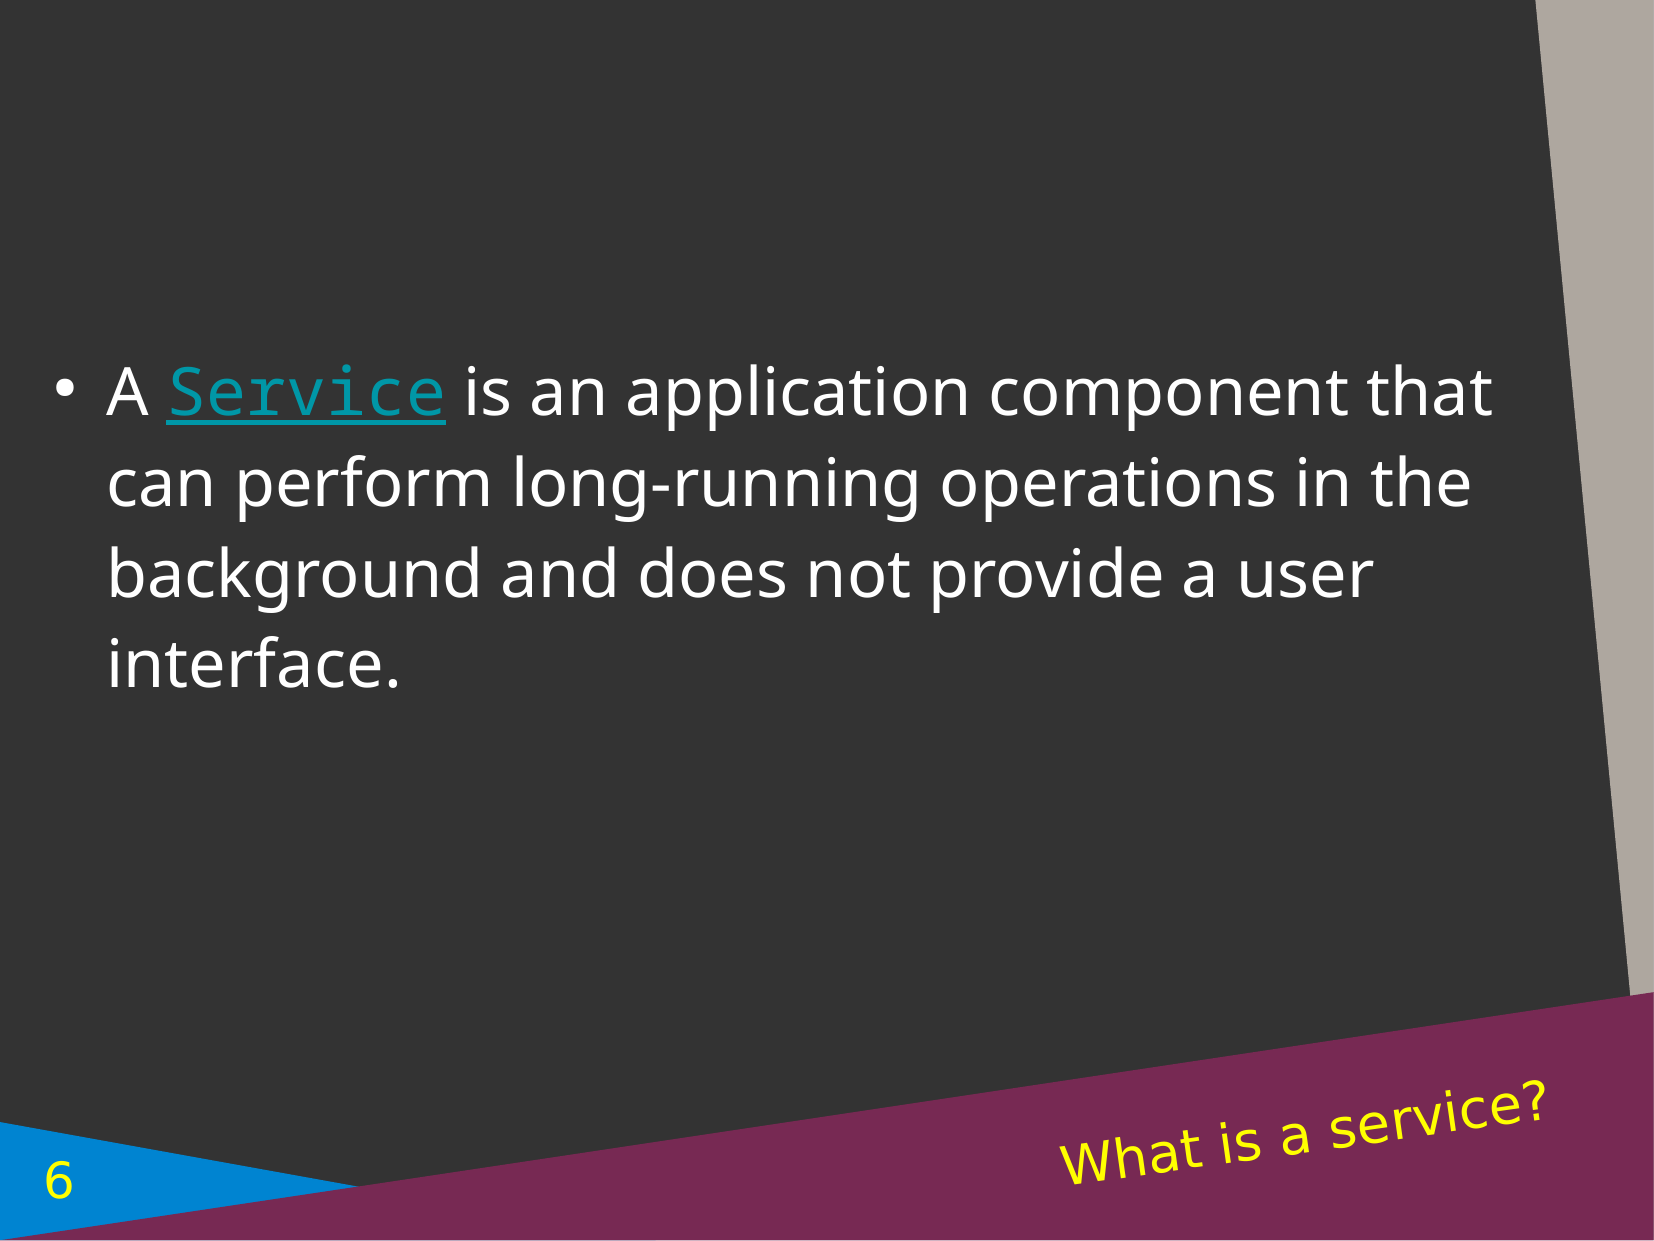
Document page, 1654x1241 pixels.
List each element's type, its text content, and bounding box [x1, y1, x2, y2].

title What is a service? [956, 995, 1654, 1241]
list A Service is an application component that can perform long-running operations in the background and does not provide a user interface. [35, 59, 1524, 993]
